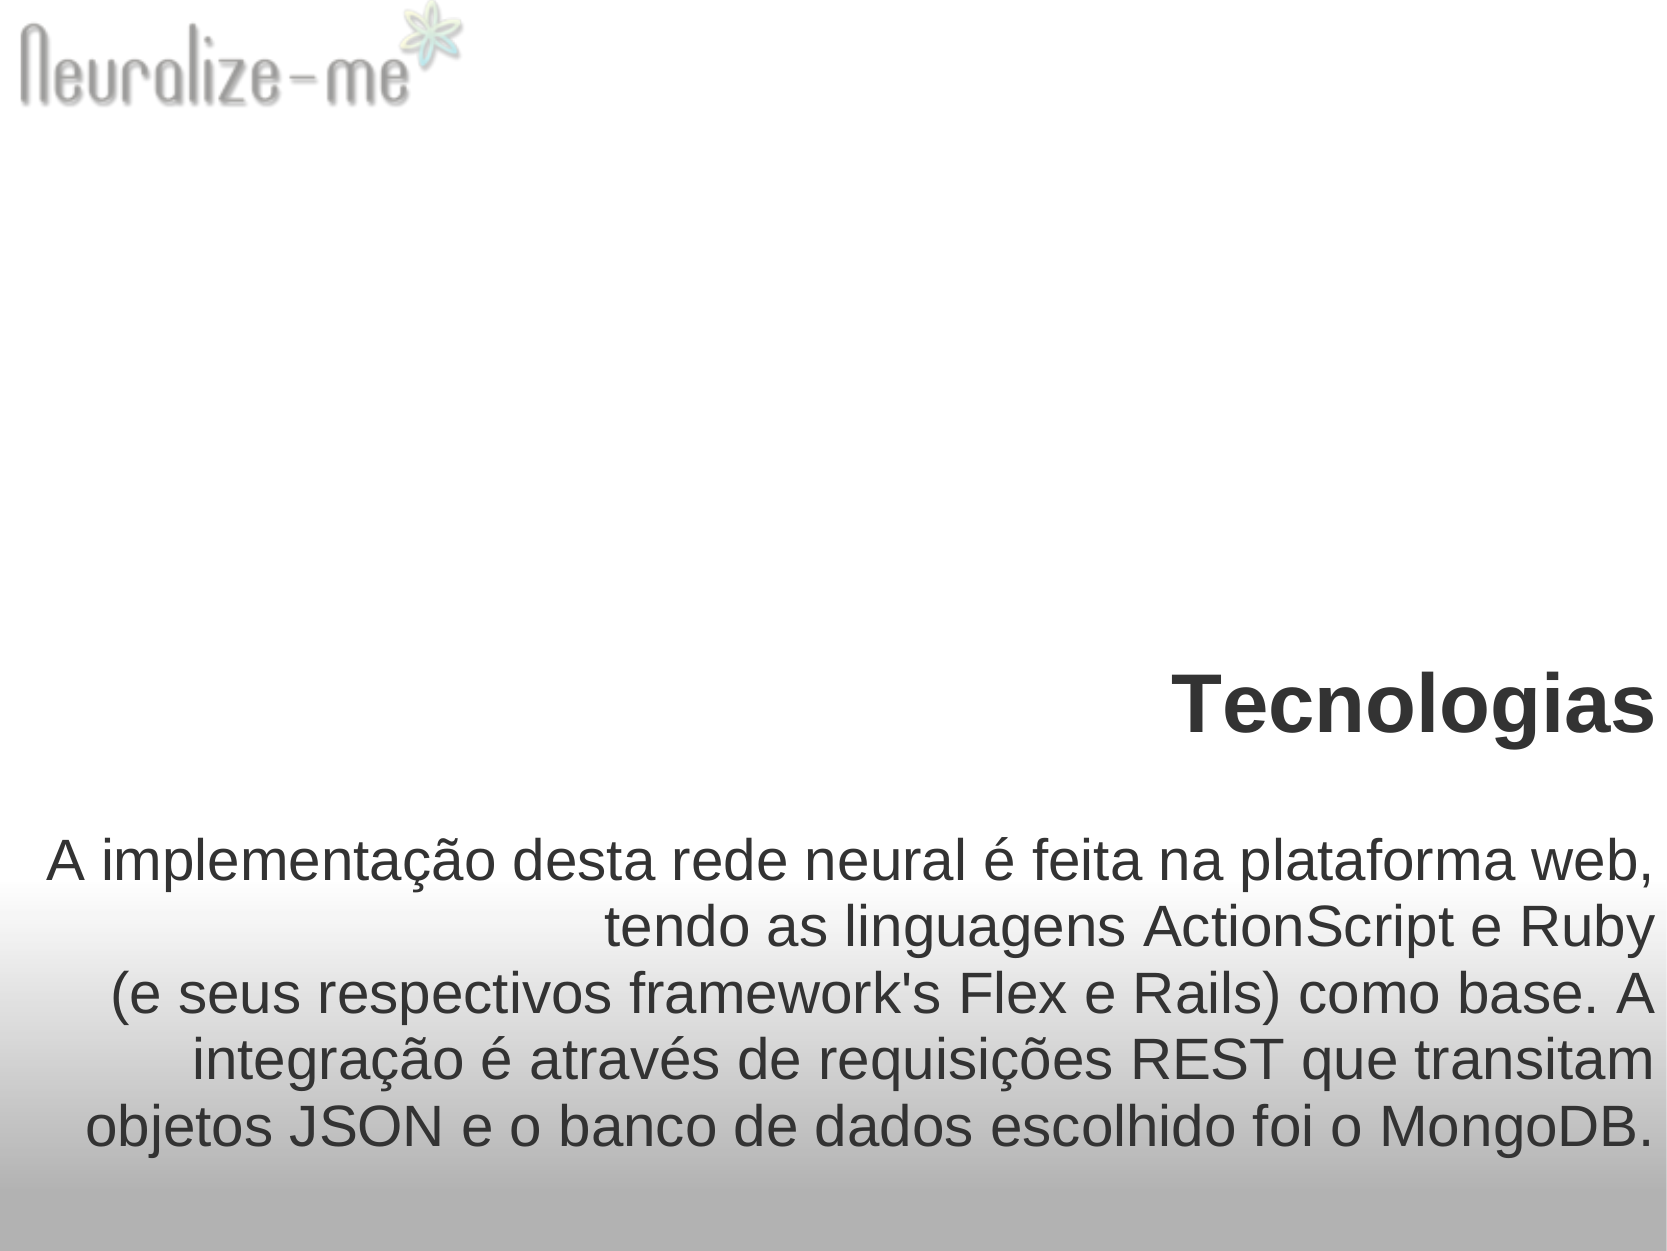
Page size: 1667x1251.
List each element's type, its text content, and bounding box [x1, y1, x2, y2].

title Tecnologias A implementação desta rede neural é feita na plataforma web, tendo as linguagens ActionScript e Ruby (e seus respectivos framework's Flex e Rails) como base. A integração é através de requisições REST que transitam objetos JSON e o banco de dados escolhido foi o MongoDB. [0, 656, 1657, 1251]
picture [0, 0, 1667, 1251]
